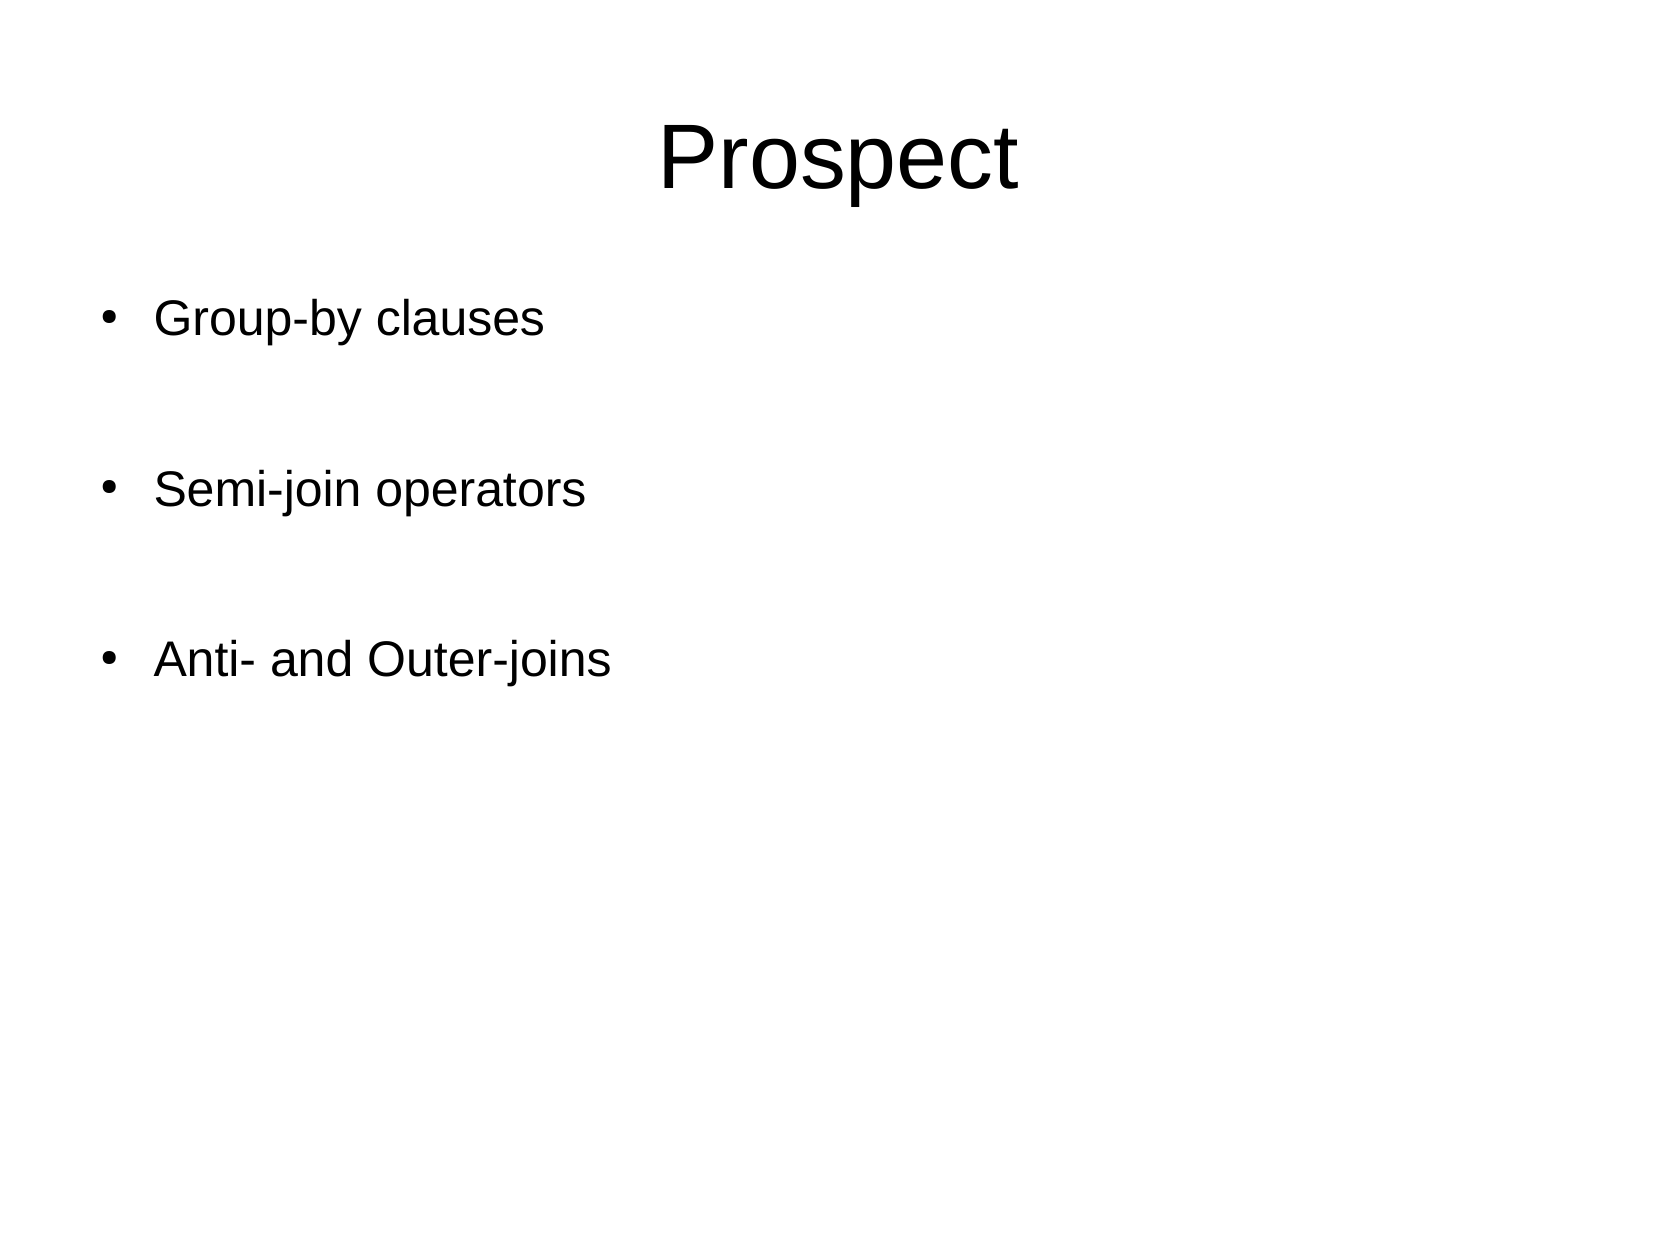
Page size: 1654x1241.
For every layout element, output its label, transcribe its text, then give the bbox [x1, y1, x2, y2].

title Prospect [94, 52, 1583, 260]
list Group-by clauses Semi-join operators Anti- and Outer-joins [82, 290, 1571, 1010]
